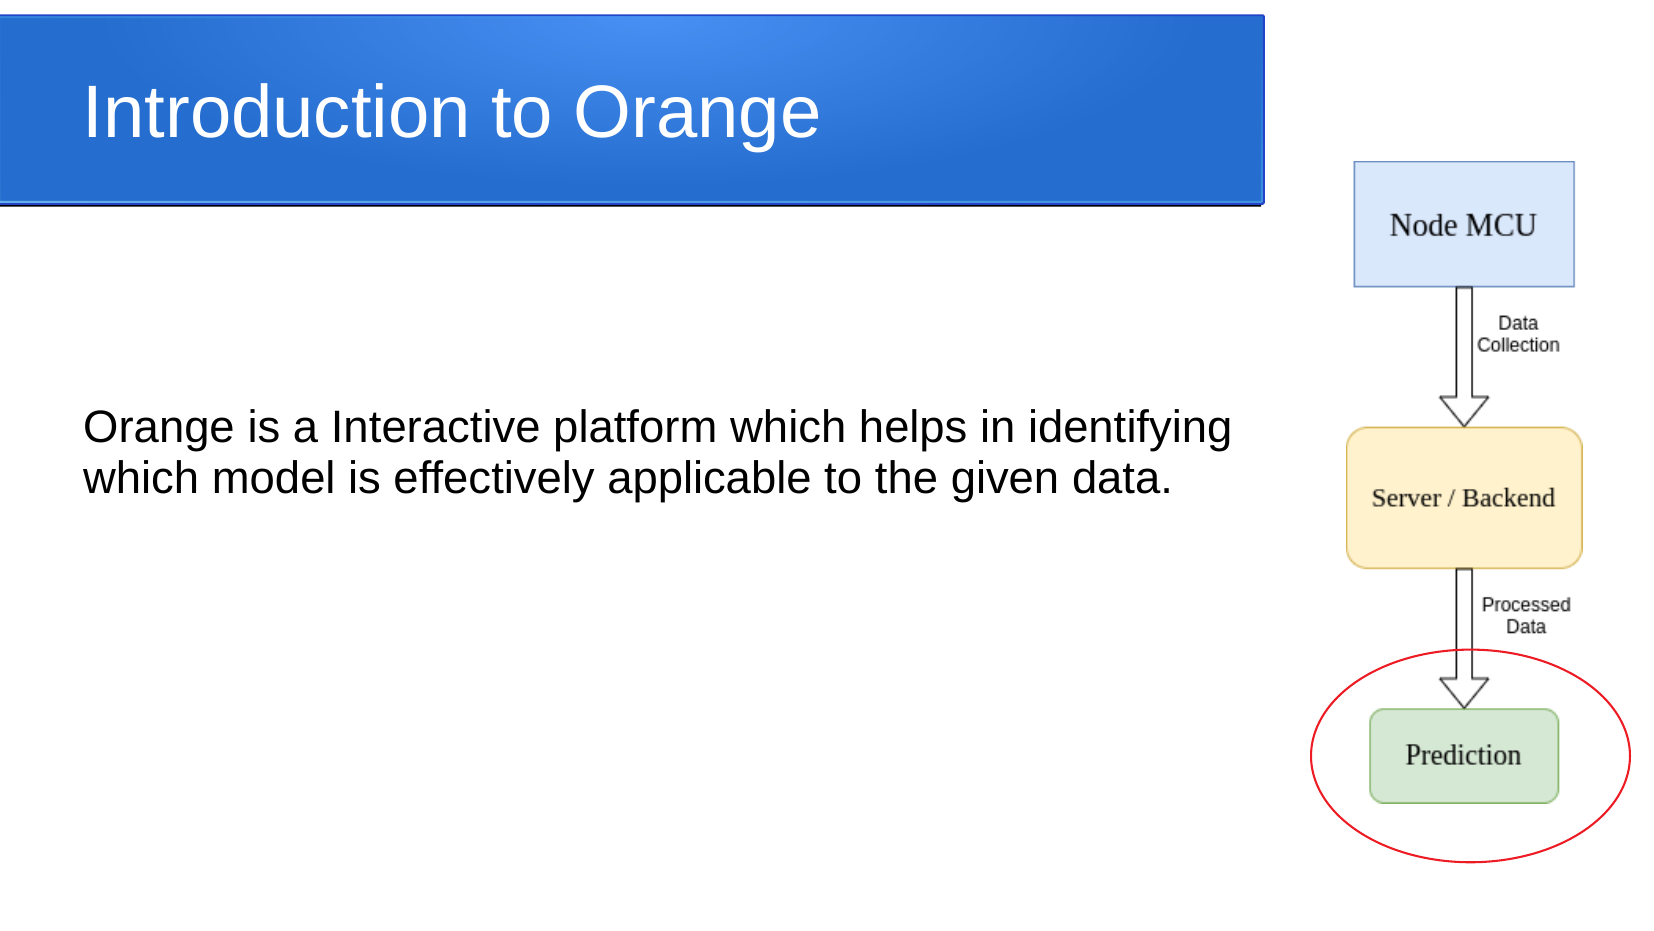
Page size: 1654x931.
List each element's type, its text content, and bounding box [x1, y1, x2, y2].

list Orange is a Interactive platform which helps in identifying which model is effectively applicable to the given data. [23, 401, 1264, 532]
title Introduction to Orange [82, 35, 1235, 189]
text_box [1311, 649, 1630, 863]
picture [1346, 161, 1583, 688]
